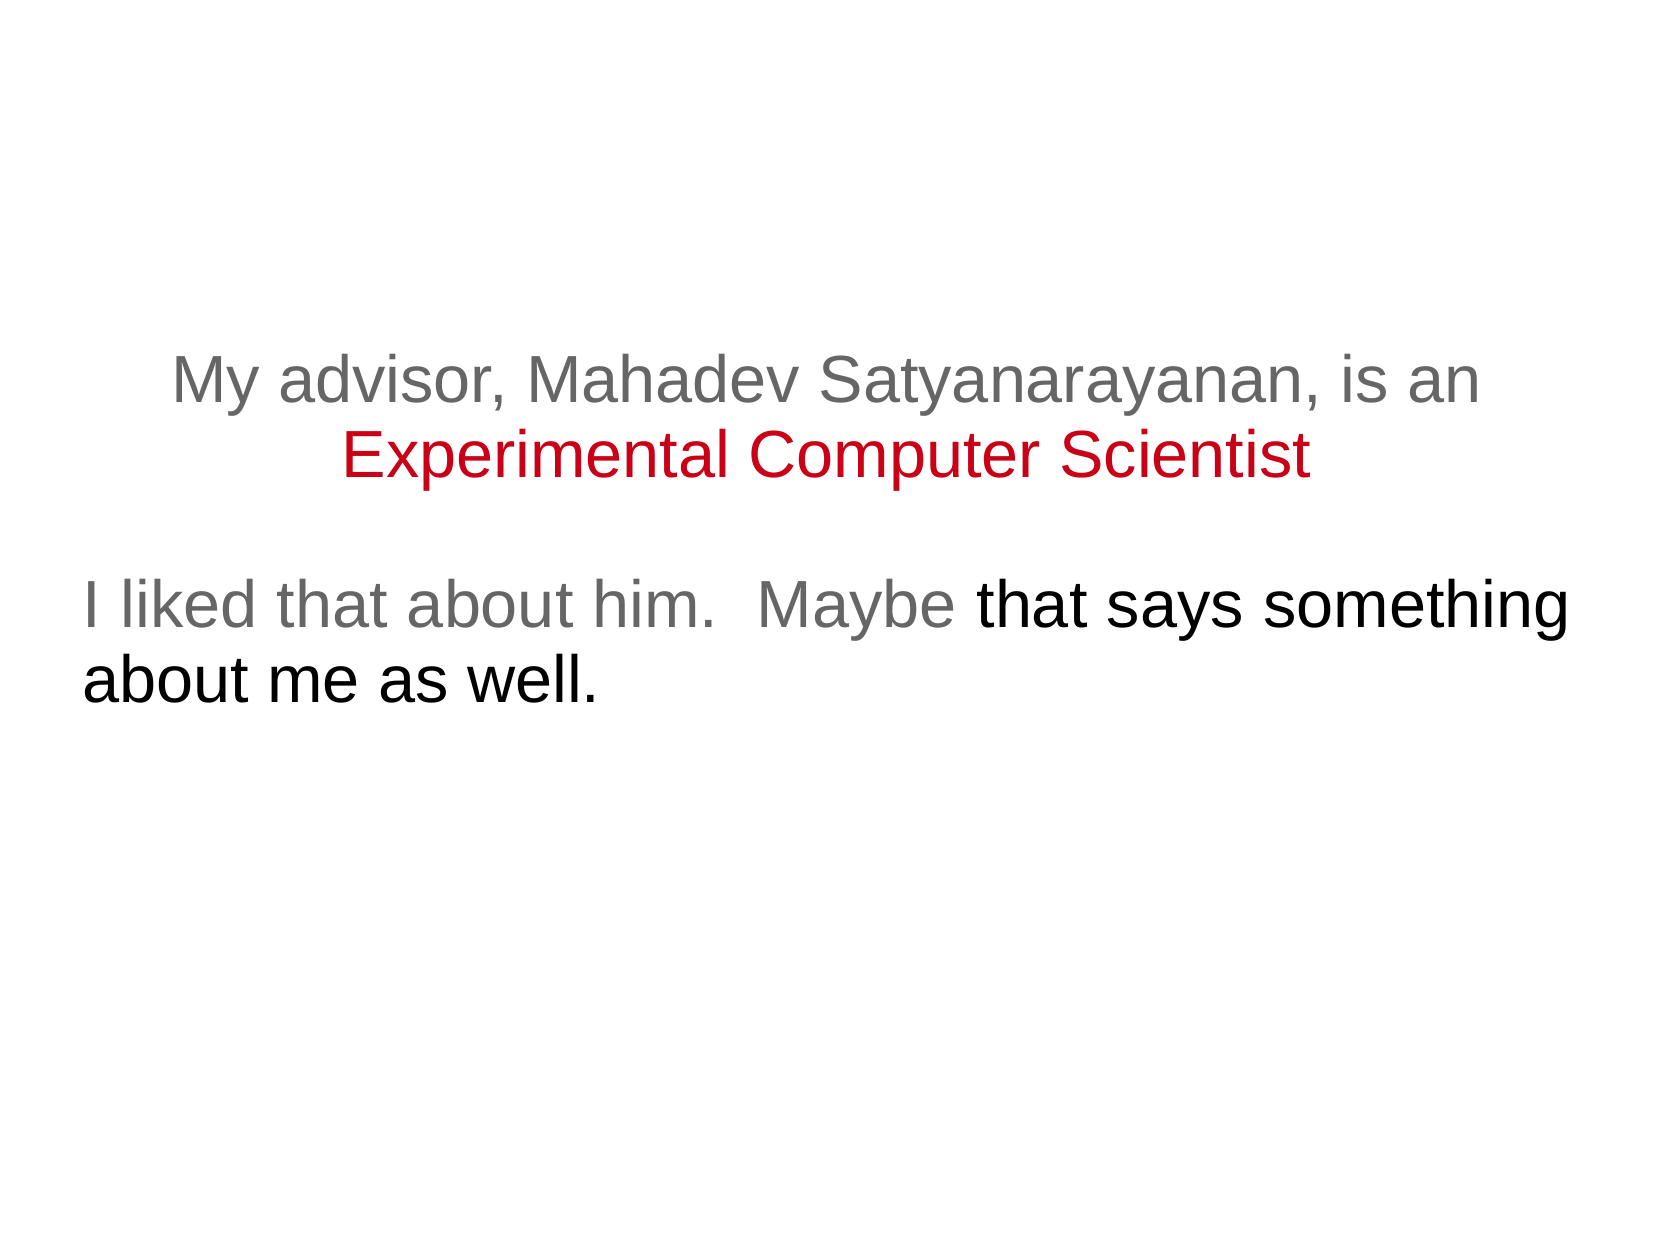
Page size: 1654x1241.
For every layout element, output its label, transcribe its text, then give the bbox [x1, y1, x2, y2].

subtitle My advisor, Mahadev Satyanarayanan, is an Experimental Computer Scientist I liked that about him. Maybe that says something about me as well. [82, 56, 1571, 1102]
